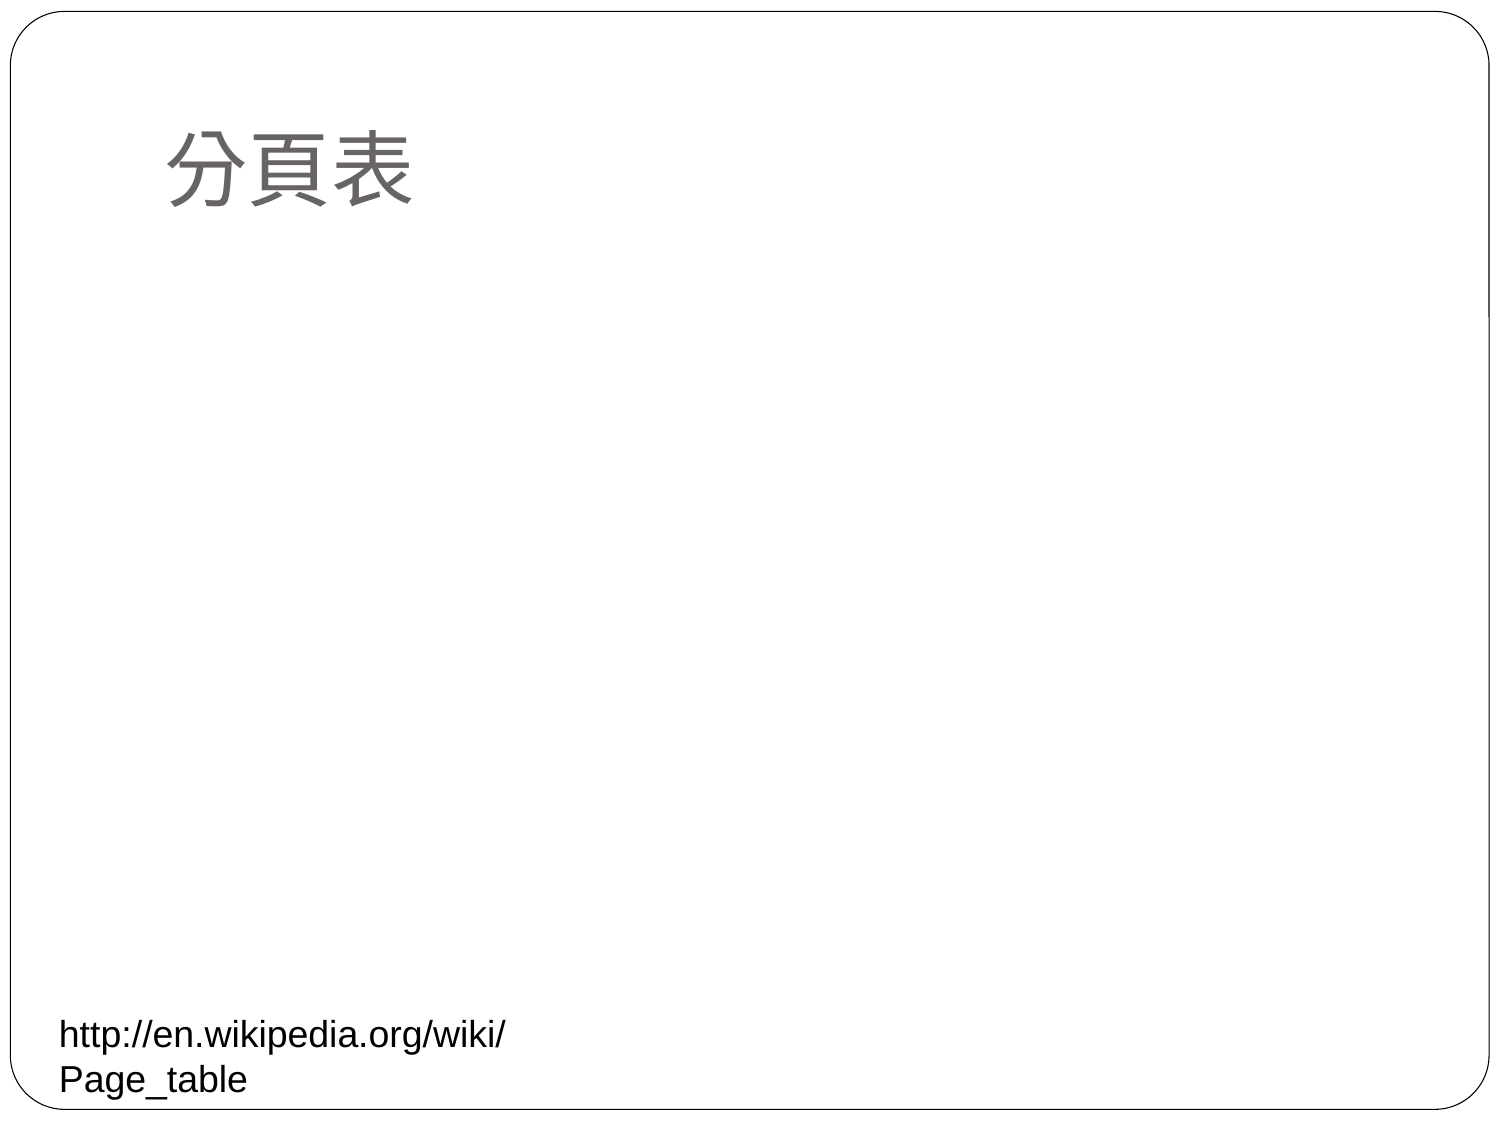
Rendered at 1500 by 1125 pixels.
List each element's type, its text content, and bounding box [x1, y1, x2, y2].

title 分頁表 [150, 9, 1426, 233]
text_box http://en.wikipedia.org/wiki/Page_table [44, 1003, 709, 1063]
